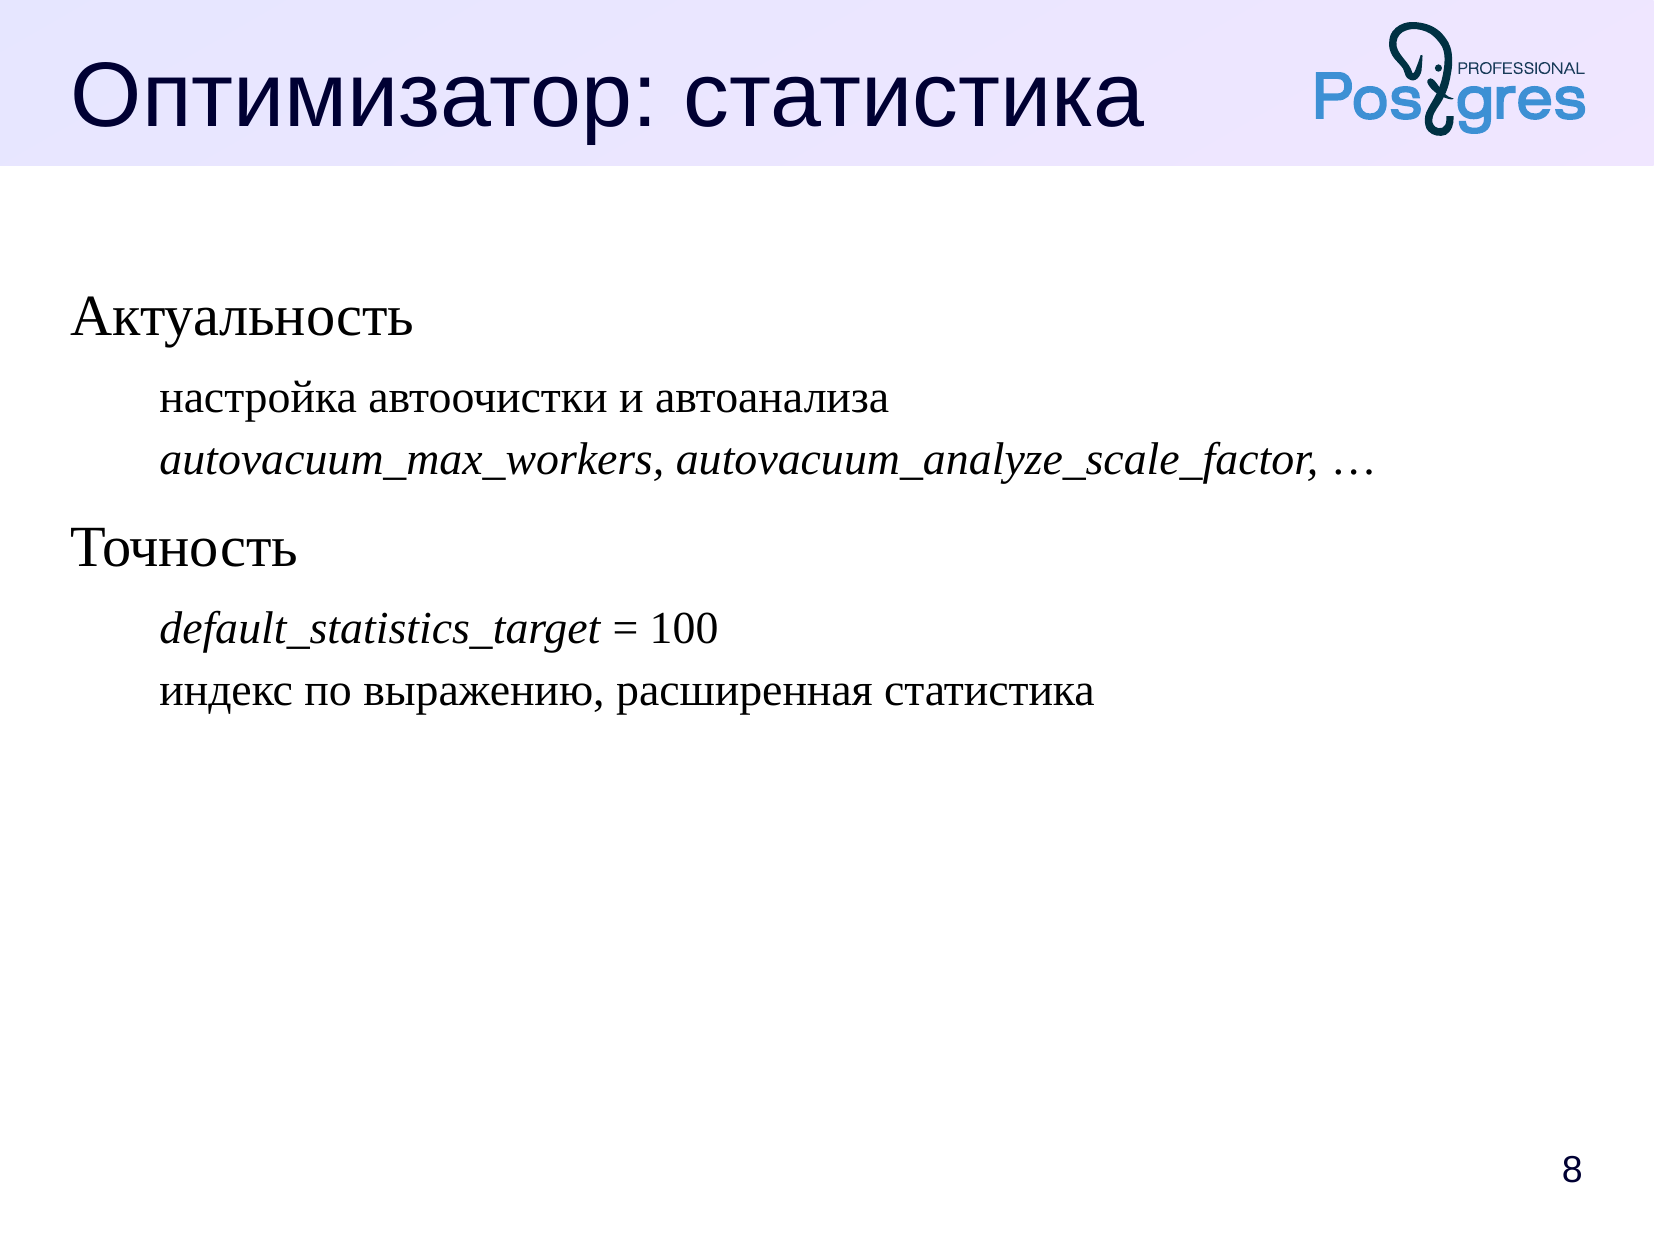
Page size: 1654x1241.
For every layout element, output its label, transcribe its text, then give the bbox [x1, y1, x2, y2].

list Актуальность настройка автоочистки и автоанализа autovacuum_max_workers, autovacuum_analyze_scale_factor, … Точность default_statistics_target = 100 индекс по выражению, расширенная статистика [70, 283, 1583, 1141]
title Оптимизатор: статистика [70, 43, 1241, 147]
